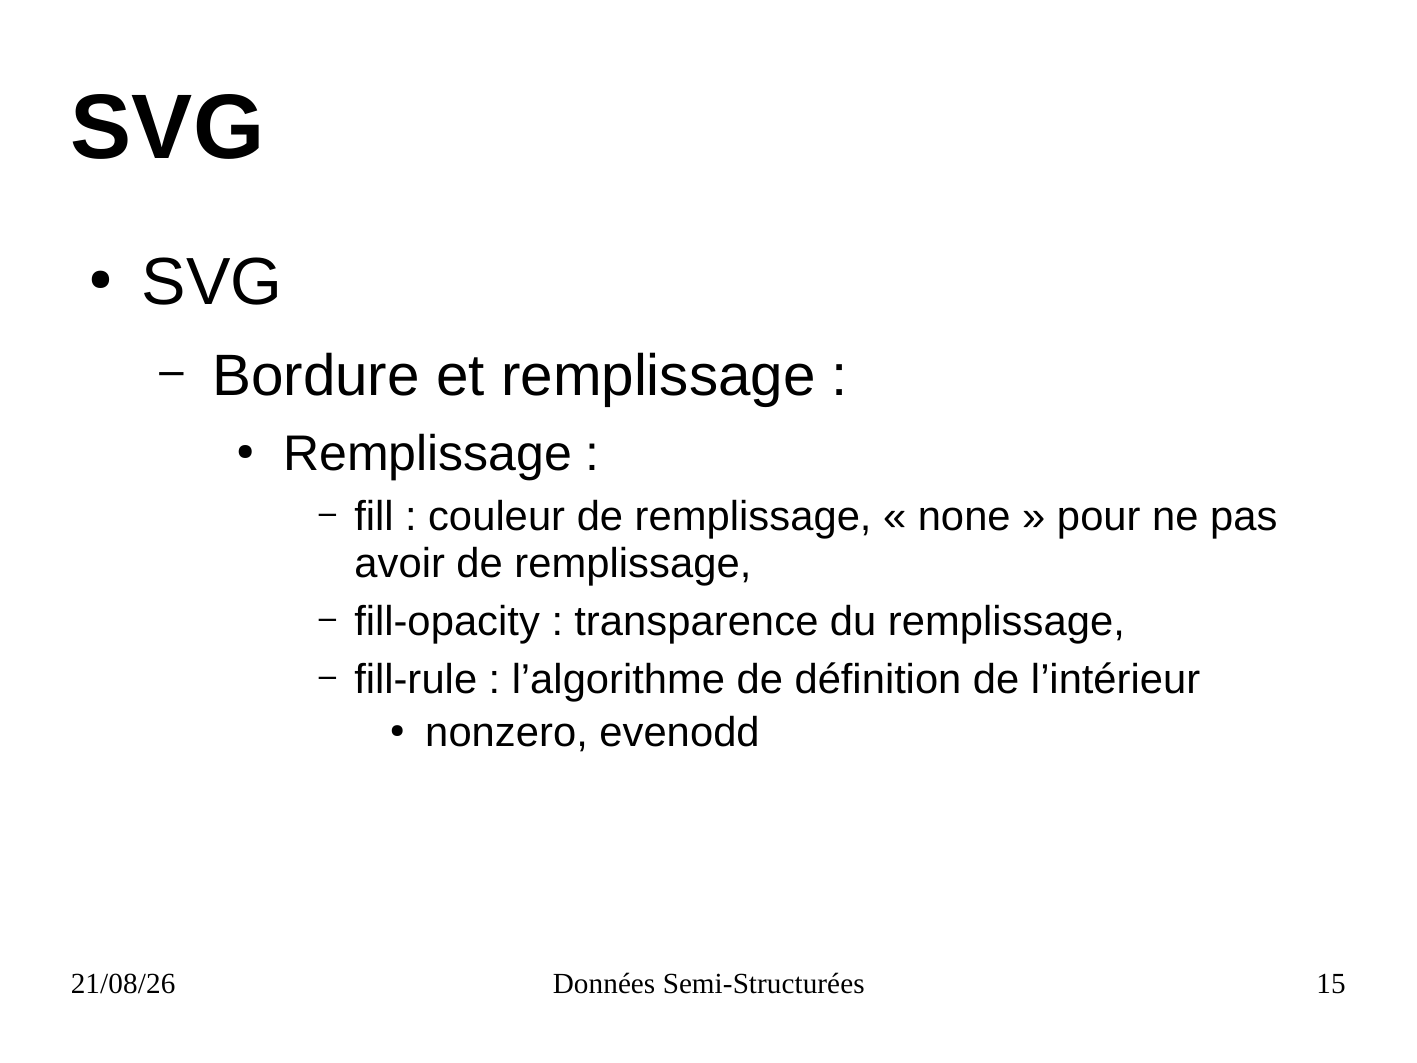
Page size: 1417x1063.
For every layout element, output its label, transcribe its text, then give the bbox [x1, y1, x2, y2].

list SVG Bordure et remplissage : Remplissage : fill : couleur de remplissage, « none » pour ne pas avoir de remplissage, fill-opacity : transparence du remplissage, fill-rule : l’algorithme de définition de l’intérieur nonzero, evenodd [70, 244, 1346, 925]
title SVG [70, 42, 1346, 212]
